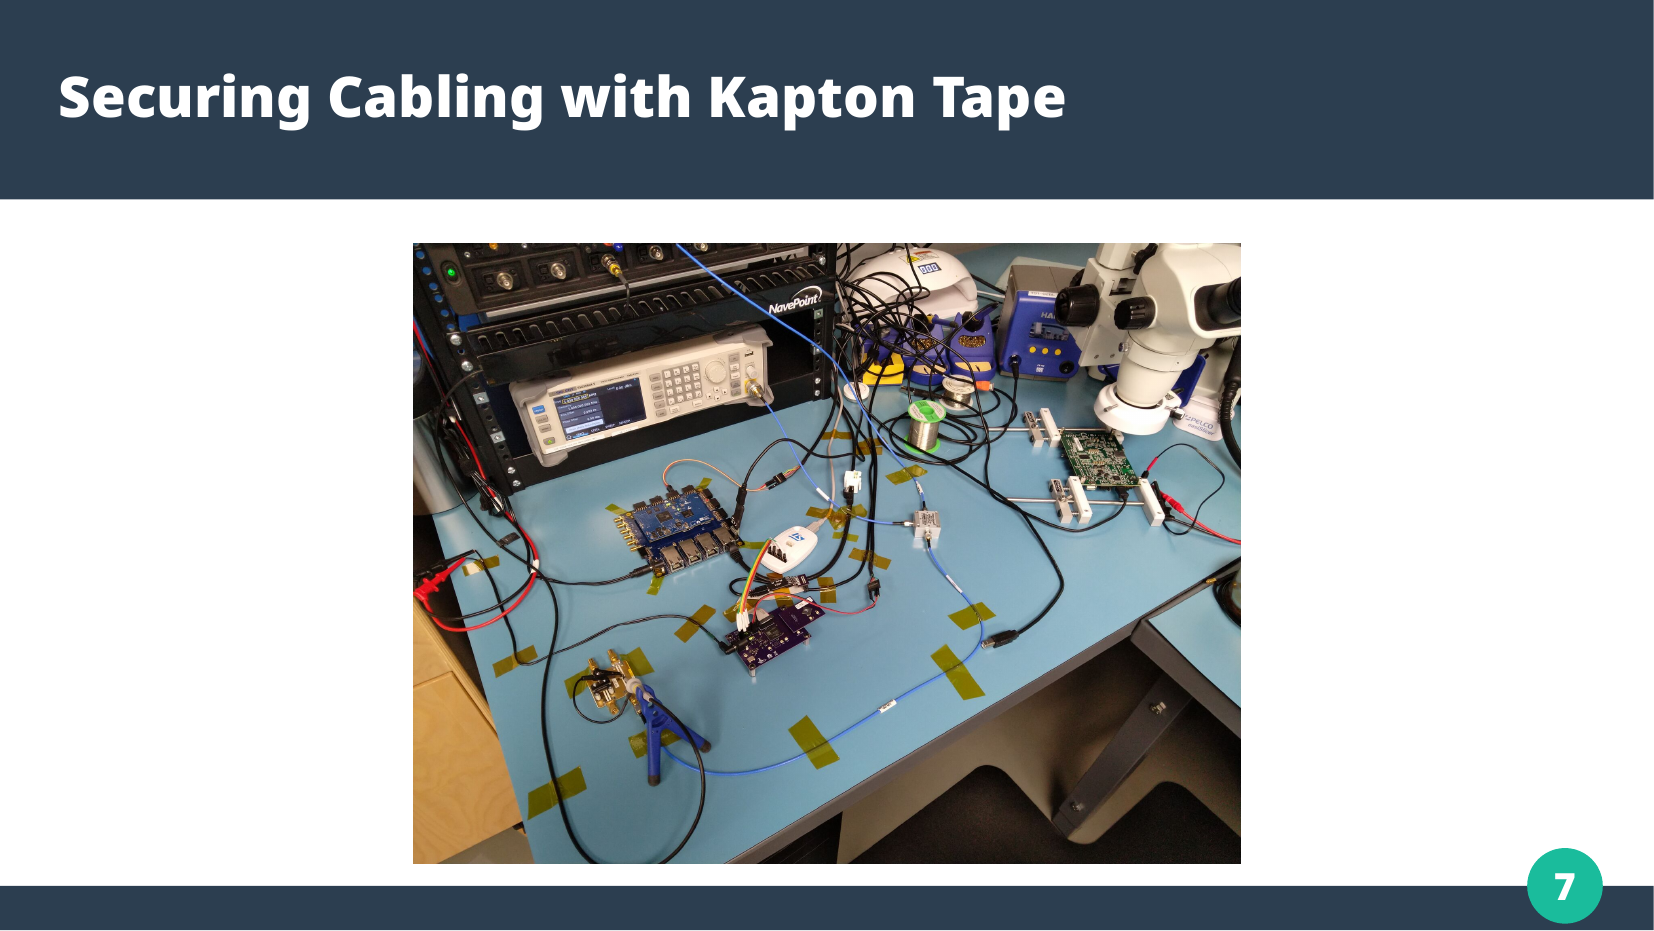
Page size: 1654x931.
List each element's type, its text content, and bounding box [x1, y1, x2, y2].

picture [413, 243, 1241, 864]
title Securing Cabling with Kapton Tape [59, 37, 1595, 155]
